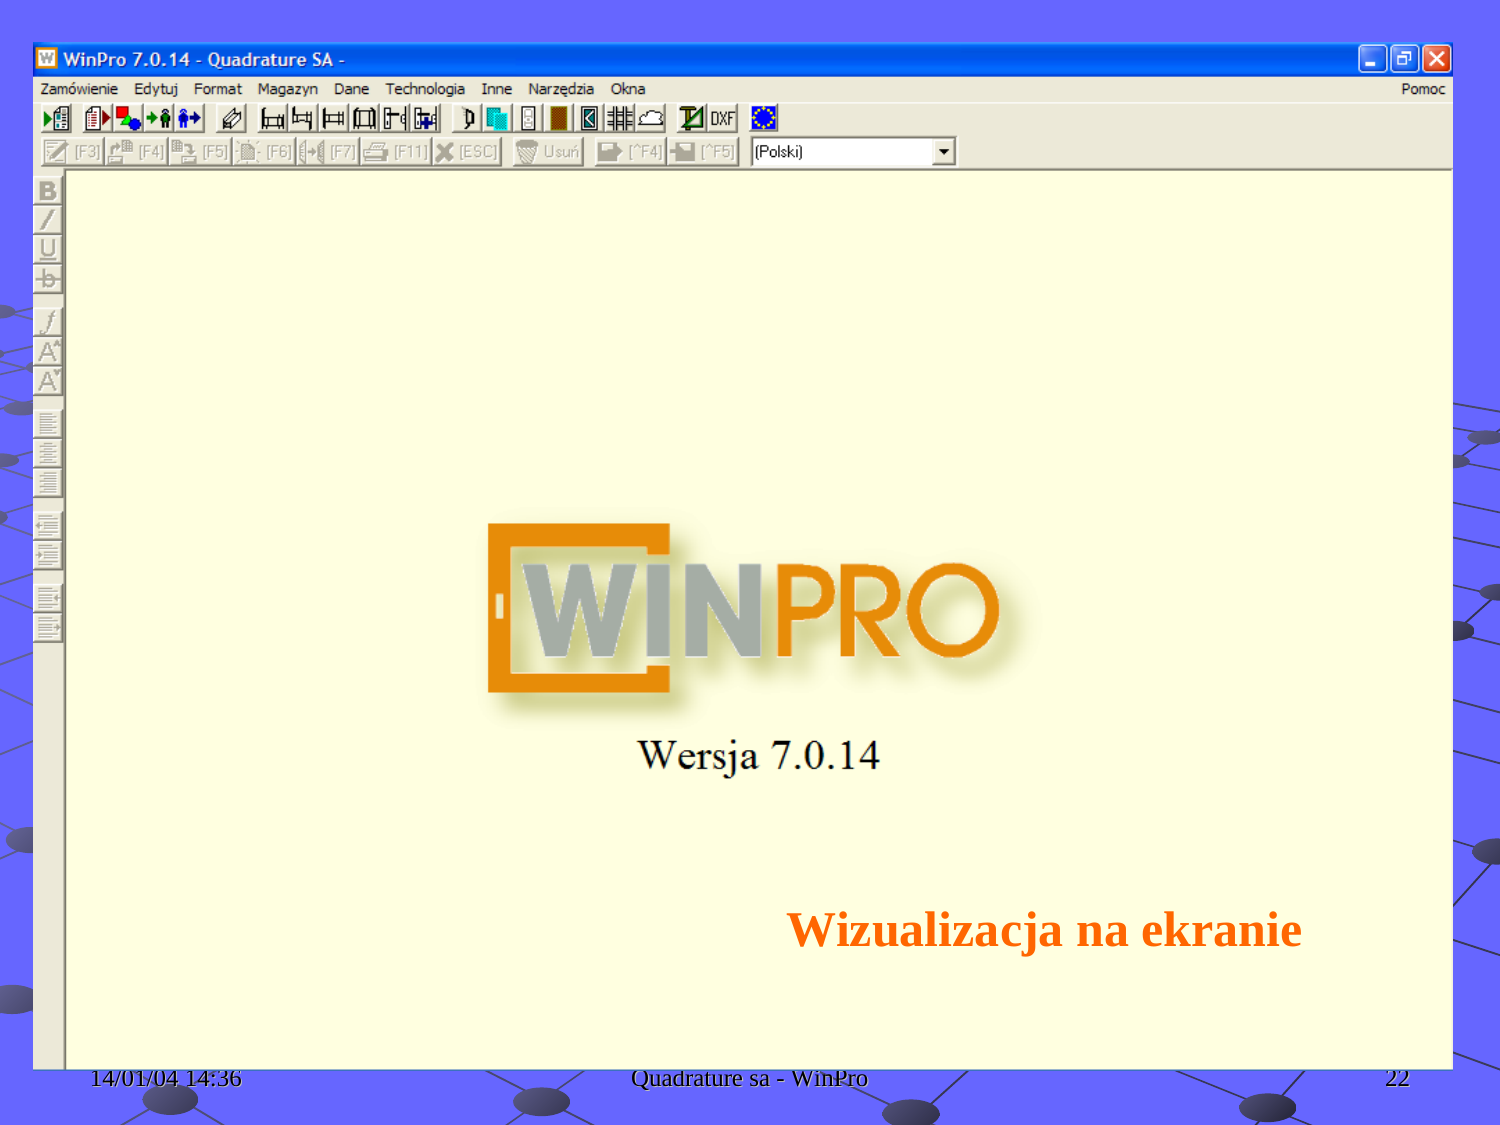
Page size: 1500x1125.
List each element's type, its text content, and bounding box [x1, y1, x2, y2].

text_box Wizualizacja na ekranie [786, 905, 1304, 958]
picture [33, 42, 1453, 1071]
